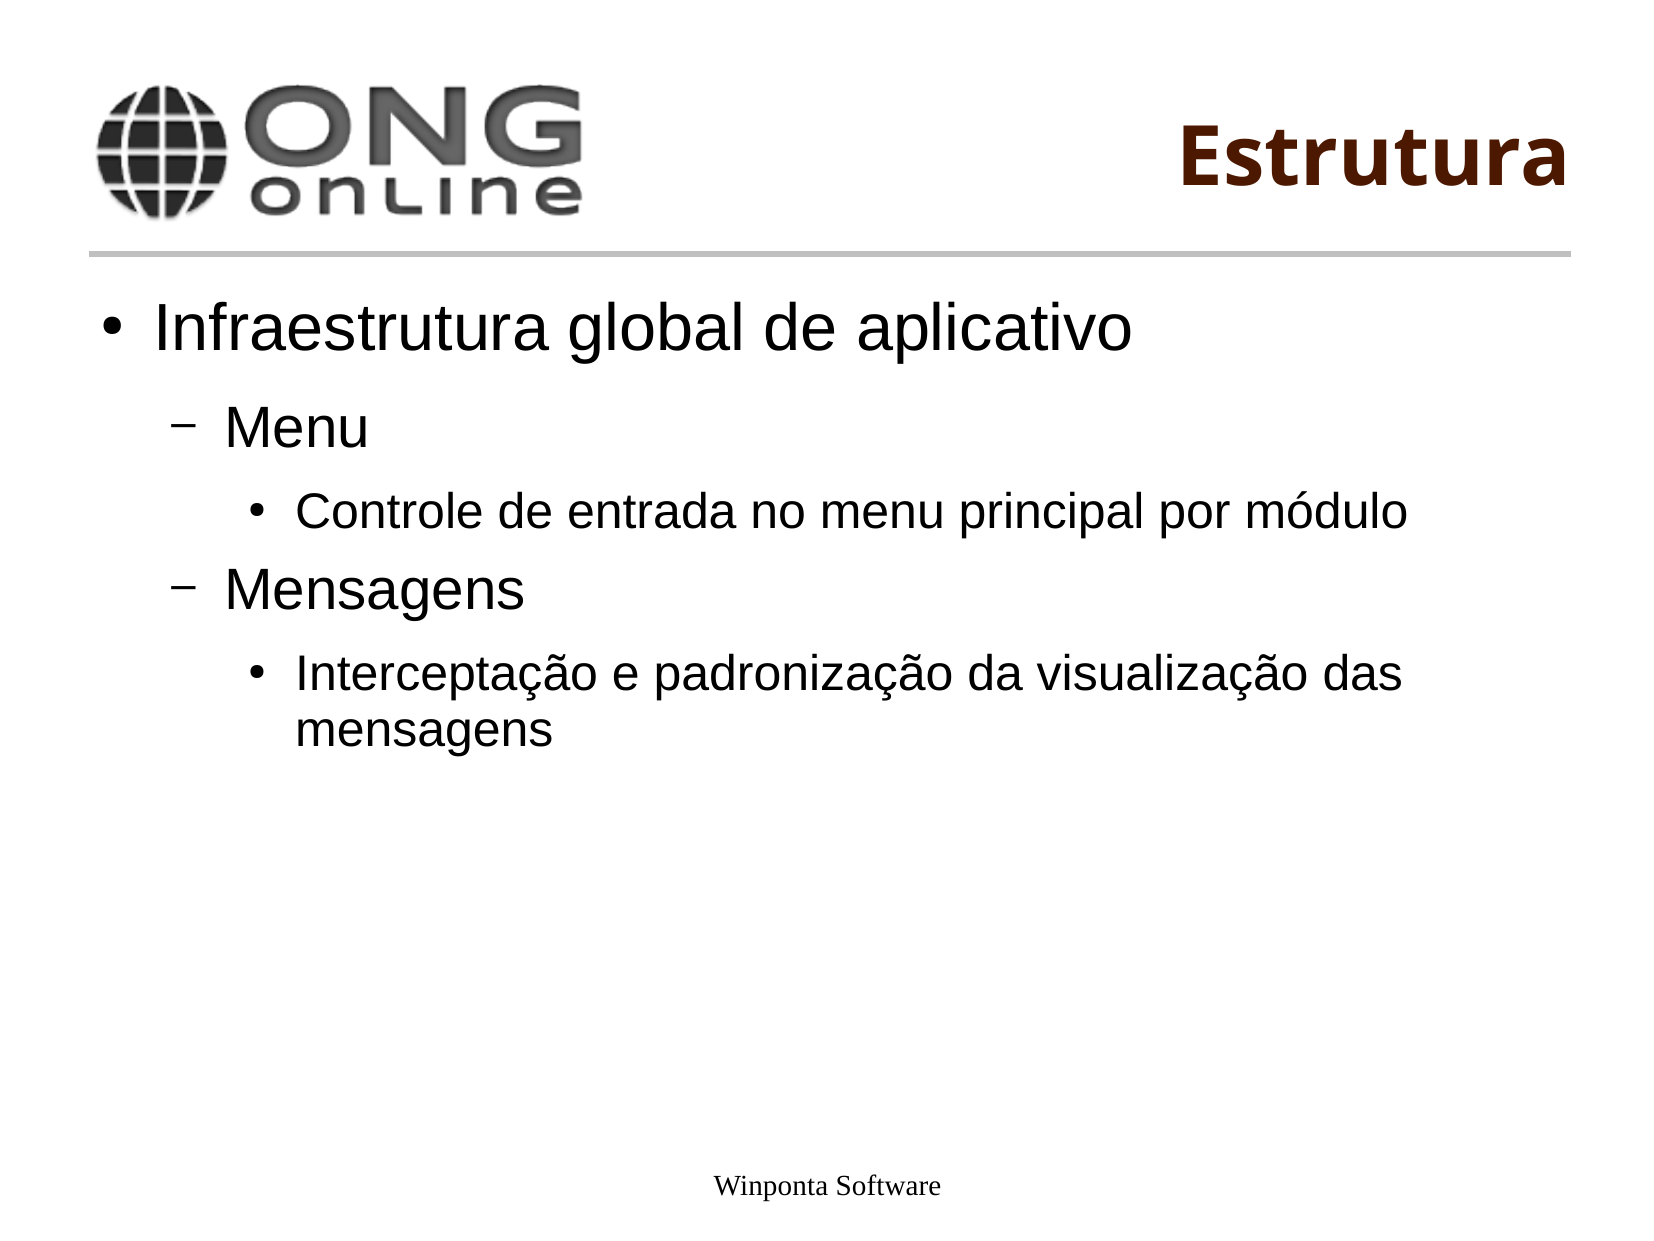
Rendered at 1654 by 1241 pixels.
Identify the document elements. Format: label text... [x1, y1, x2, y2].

title Estrutura [82, 49, 1571, 257]
list Infraestrutura global de aplicativo Menu Controle de entrada no menu principal por módulo Mensagens Interceptação e padronização da visualização das mensagens [82, 290, 1538, 1158]
